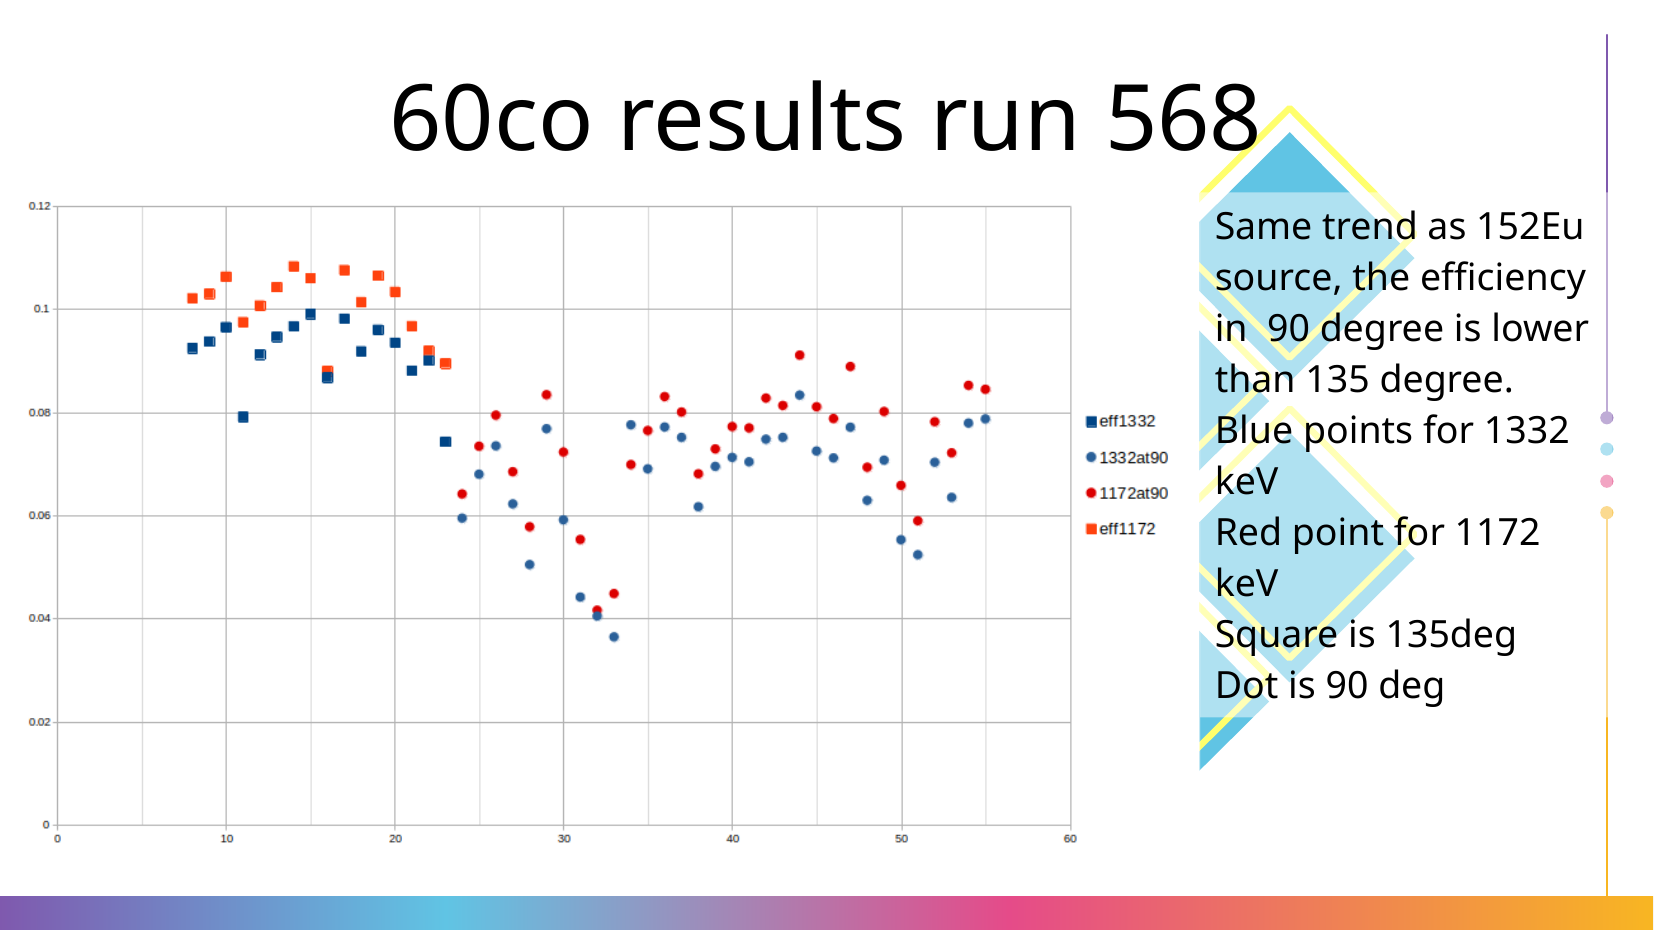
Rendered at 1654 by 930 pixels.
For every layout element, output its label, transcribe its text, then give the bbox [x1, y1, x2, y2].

text_box Same trend as 152Eu source, the efficiency in 90 degree is lower than 135 degree. Blue points for 1332 keV Red point for 1172 keV Square is 135deg Dot is 90 deg [1200, 192, 1613, 686]
picture [0, 896, 1654, 930]
title 60co results run 568 [82, 37, 1571, 192]
picture [5, 187, 1201, 859]
